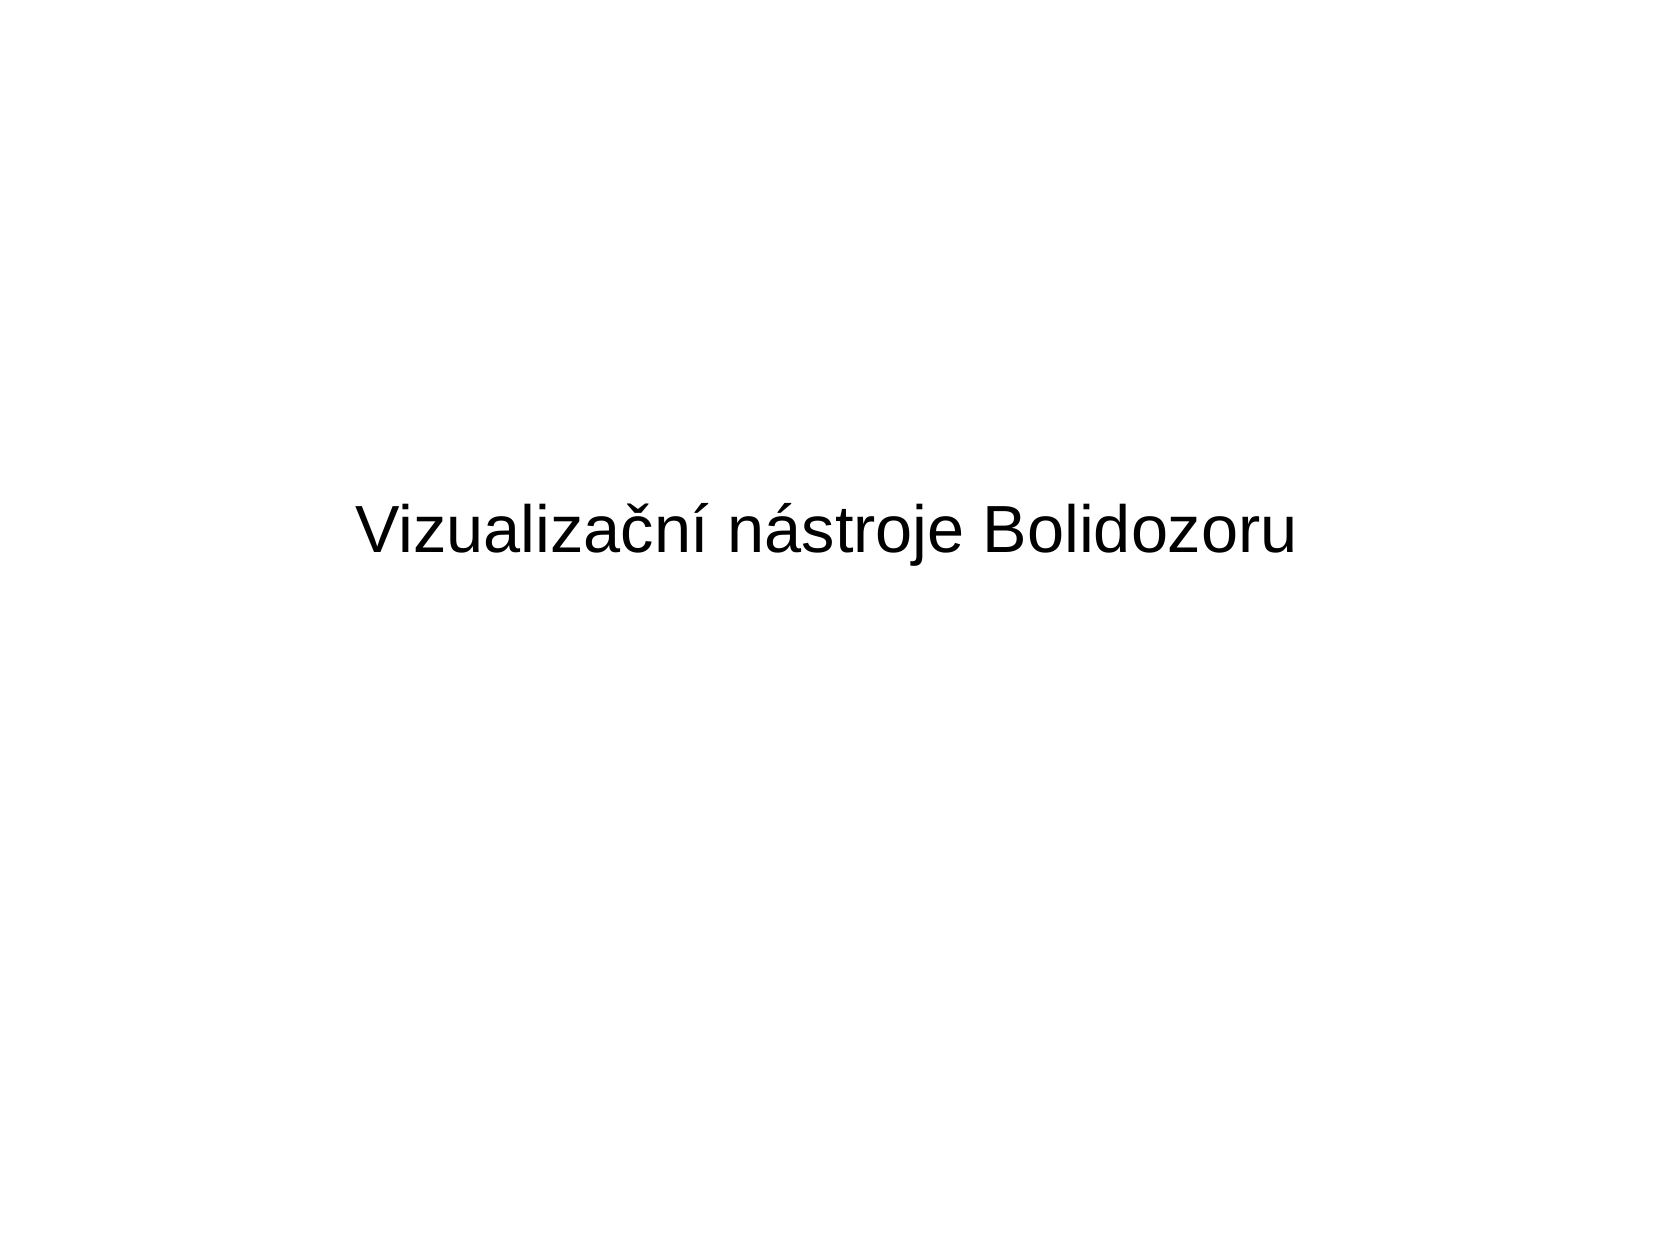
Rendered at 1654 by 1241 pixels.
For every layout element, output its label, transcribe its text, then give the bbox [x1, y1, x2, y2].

subtitle Vizualizační nástroje Bolidozoru [82, 49, 1571, 1010]
